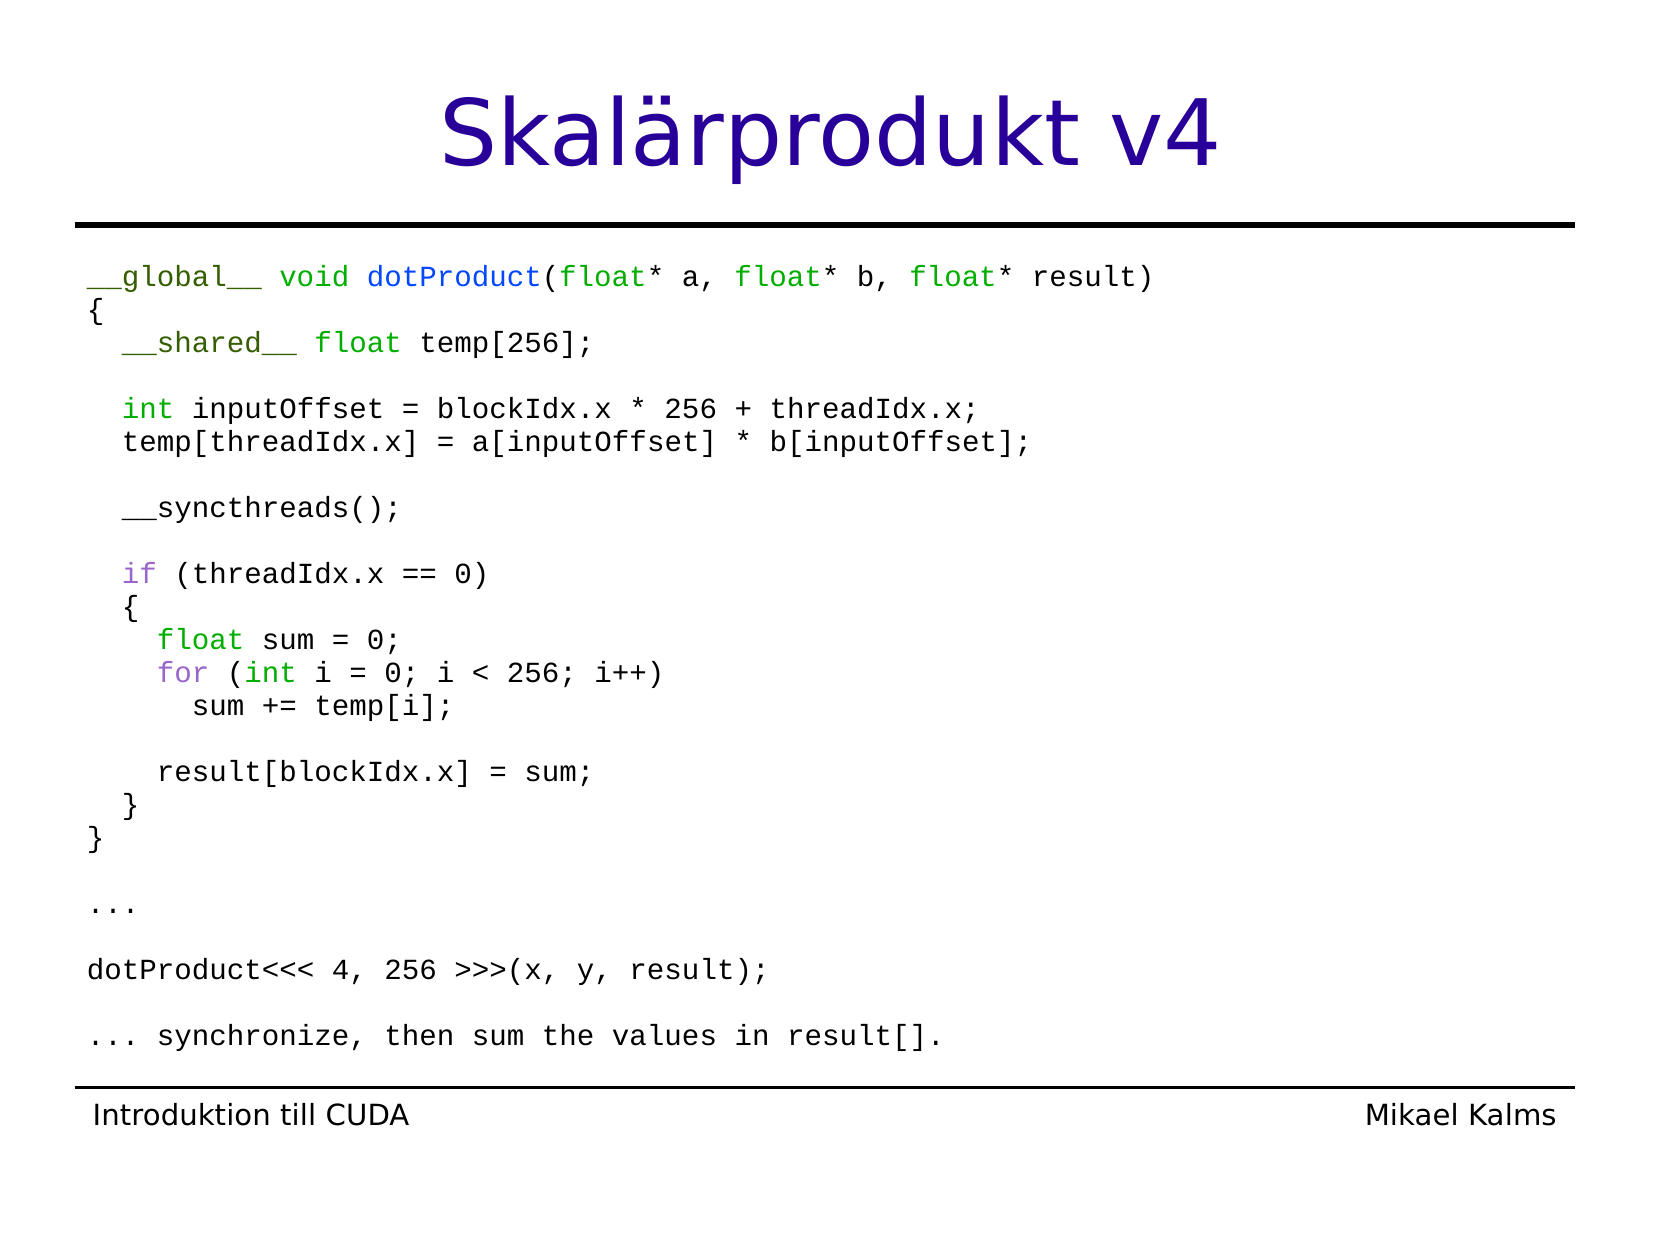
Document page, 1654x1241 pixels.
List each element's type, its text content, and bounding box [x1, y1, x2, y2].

title Skalärprodukt v4 [86, 37, 1576, 231]
text_box Mikael Kalms [1347, 1087, 1576, 1144]
text_box __global__ void dotProduct(float* a, float* b, float* result) { __shared__ float temp[256]; int inputOffset = blockIdx.x * 256 + threadIdx.x; temp[threadIdx.x] = a[inputOffset] * b[inputOffset]; __syncthreads(); if (threadIdx.x == 0) { float sum = 0; for (int i = 0; i < 256; i++) sum += temp[i]; result[blockIdx.x] = sum; } } ... dotProduct<<< 4, 256 >>>(x, y, result); ... synchronize, then sum the values in result[]. [86, 284, 1576, 1066]
text_box Introduktion till CUDA [75, 1087, 428, 1144]
